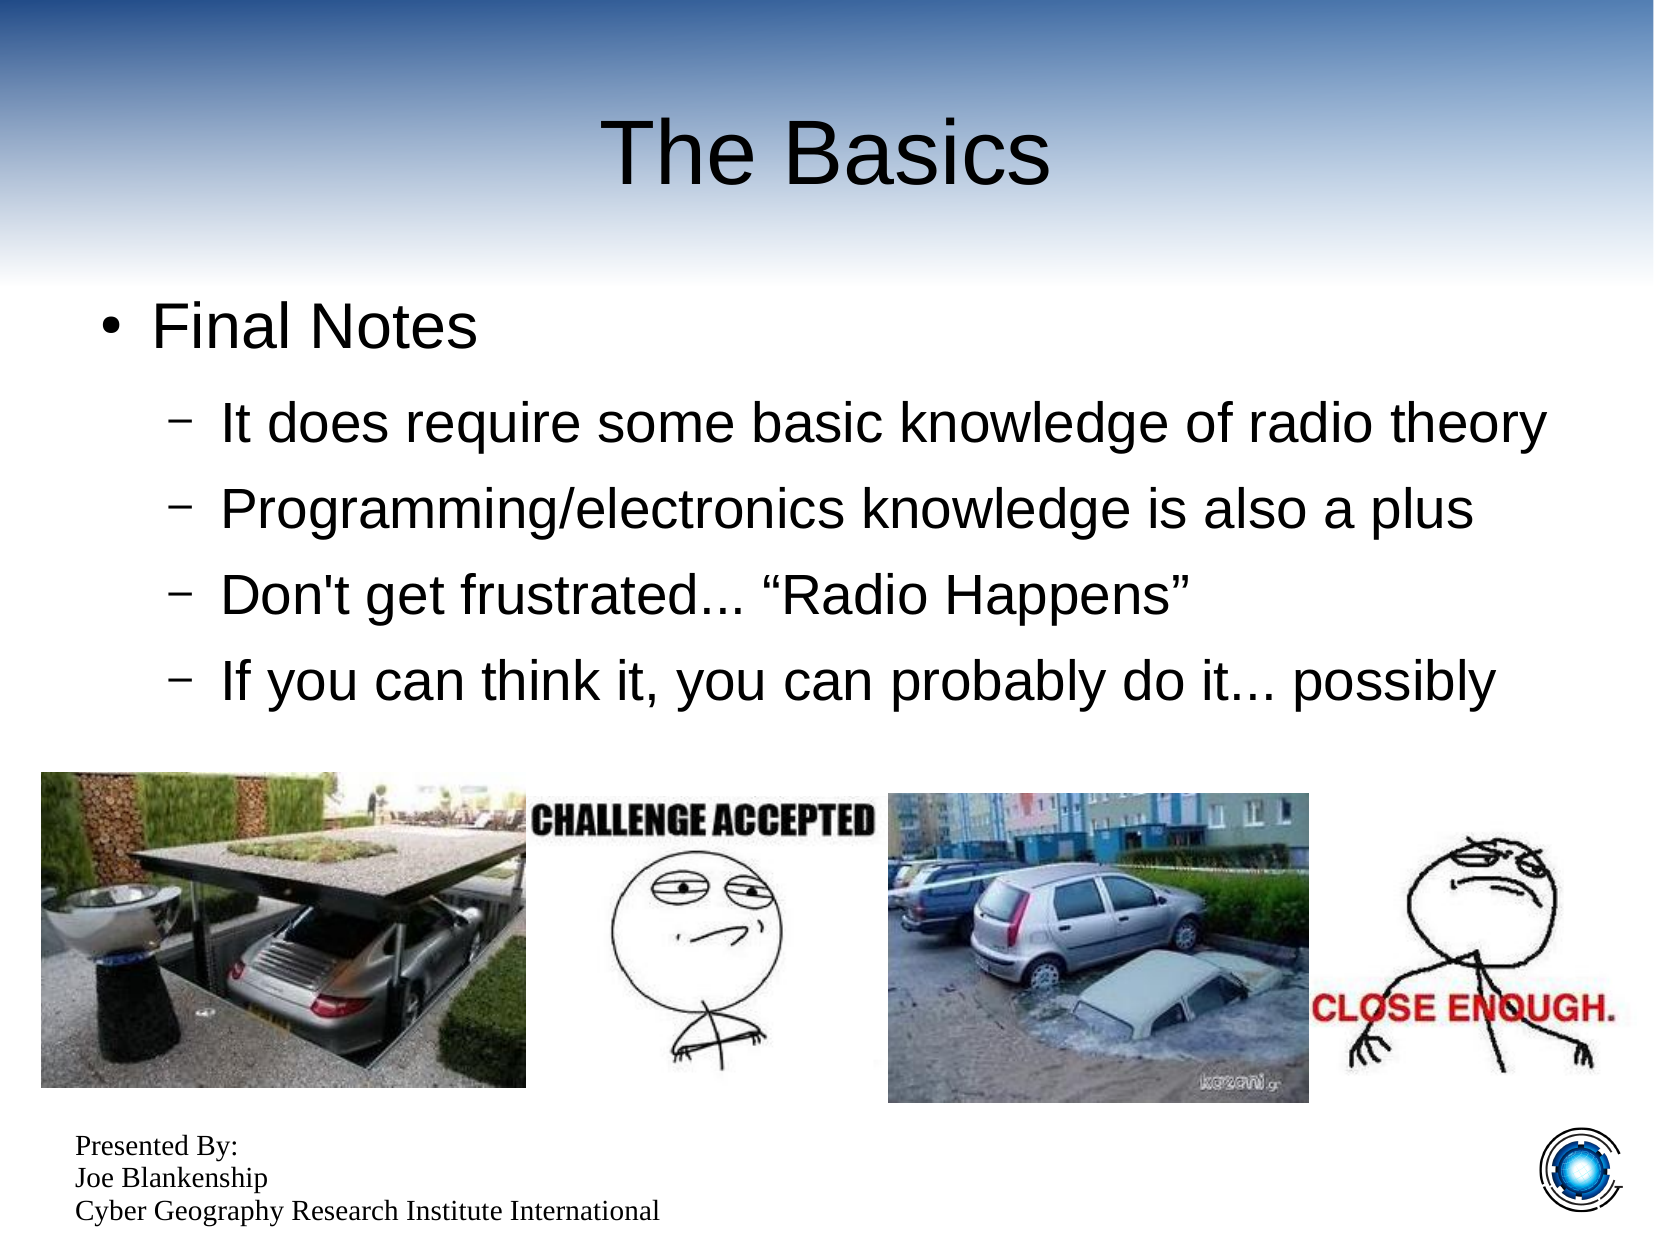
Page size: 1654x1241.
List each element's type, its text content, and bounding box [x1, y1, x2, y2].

picture [41, 772, 1654, 1103]
list Final Notes It does require some basic knowledge of radio theory Programming/electronics knowledge is also a plus Don't get frustrated... “Radio Happens” If you can think it, you can probably do it... possibly [82, 290, 1571, 766]
title The Basics [82, 49, 1571, 257]
picture [1533, 1124, 1633, 1215]
